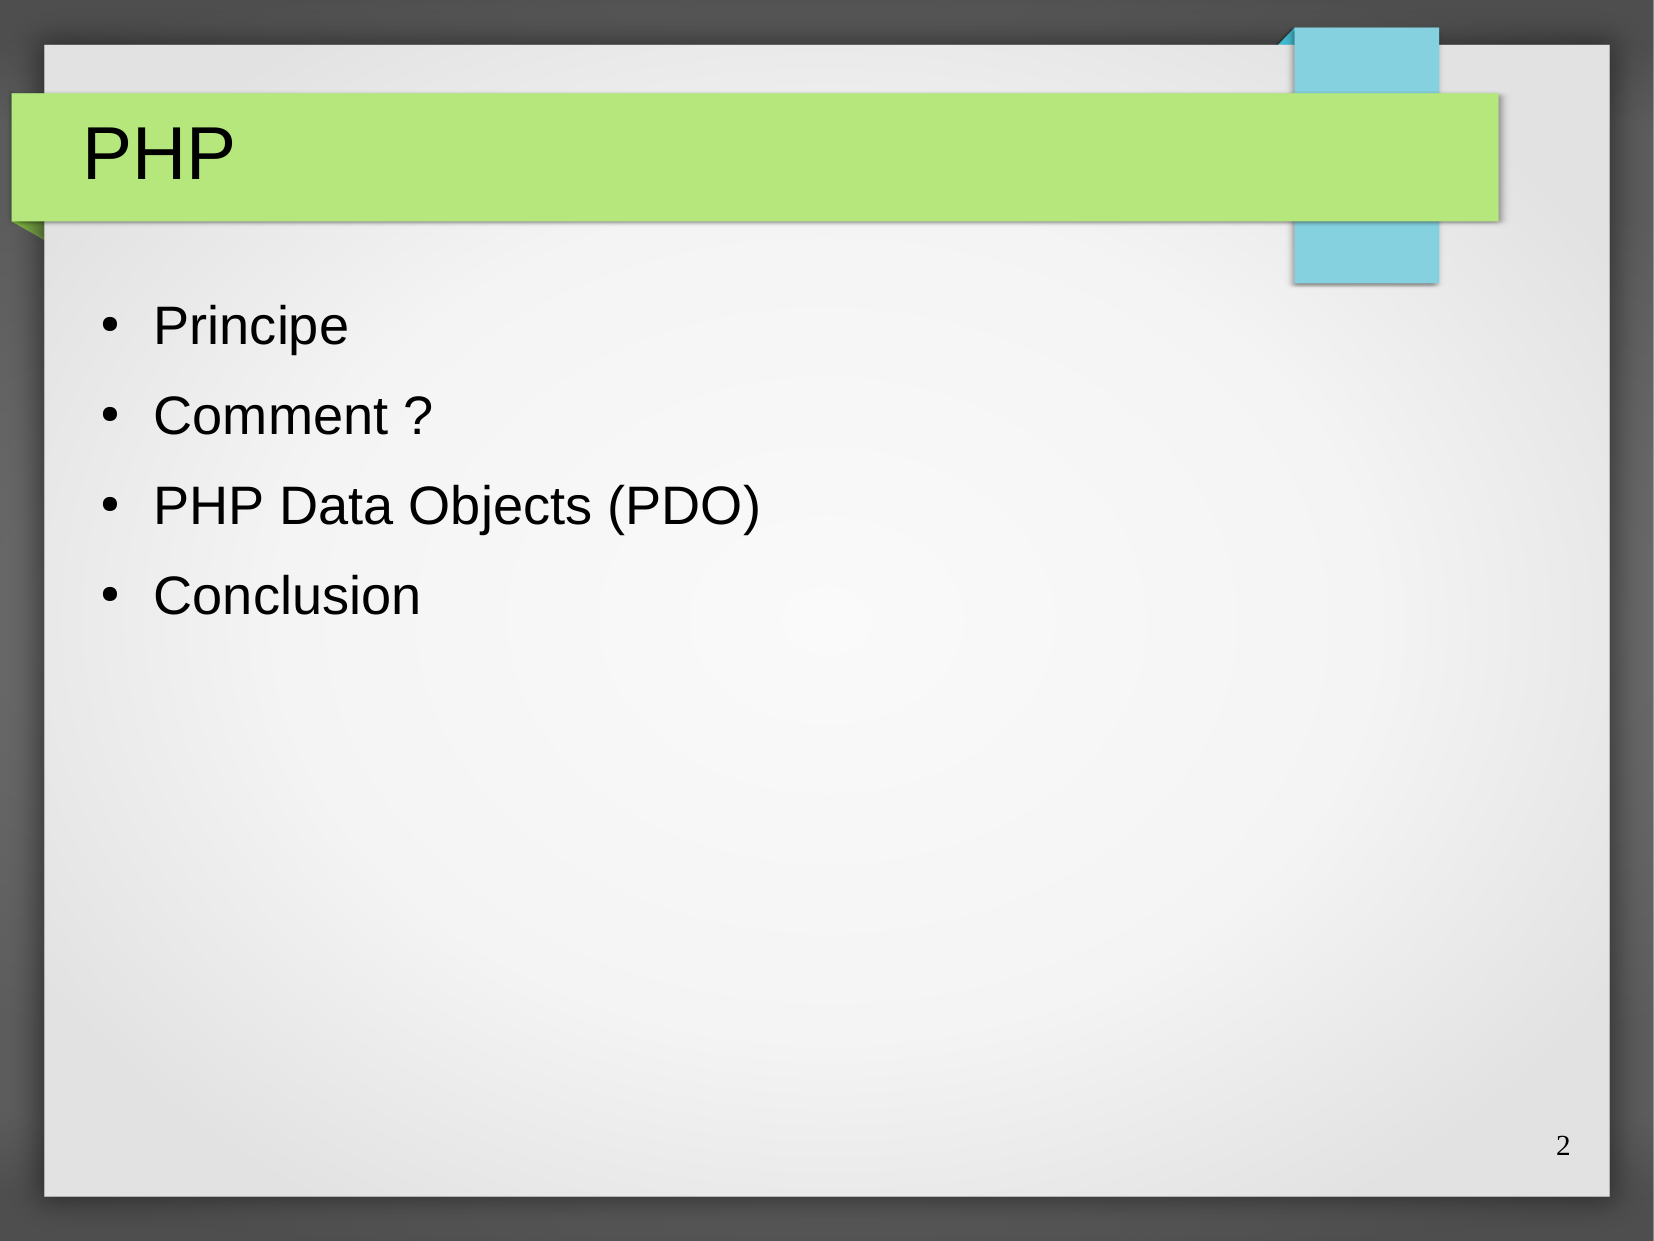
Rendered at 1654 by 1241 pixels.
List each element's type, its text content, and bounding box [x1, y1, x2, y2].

list Principe Comment ? PHP Data Objects (PDO) Conclusion [82, 295, 1571, 1015]
title PHP [82, 94, 1264, 213]
picture [0, 0, 1654, 1241]
